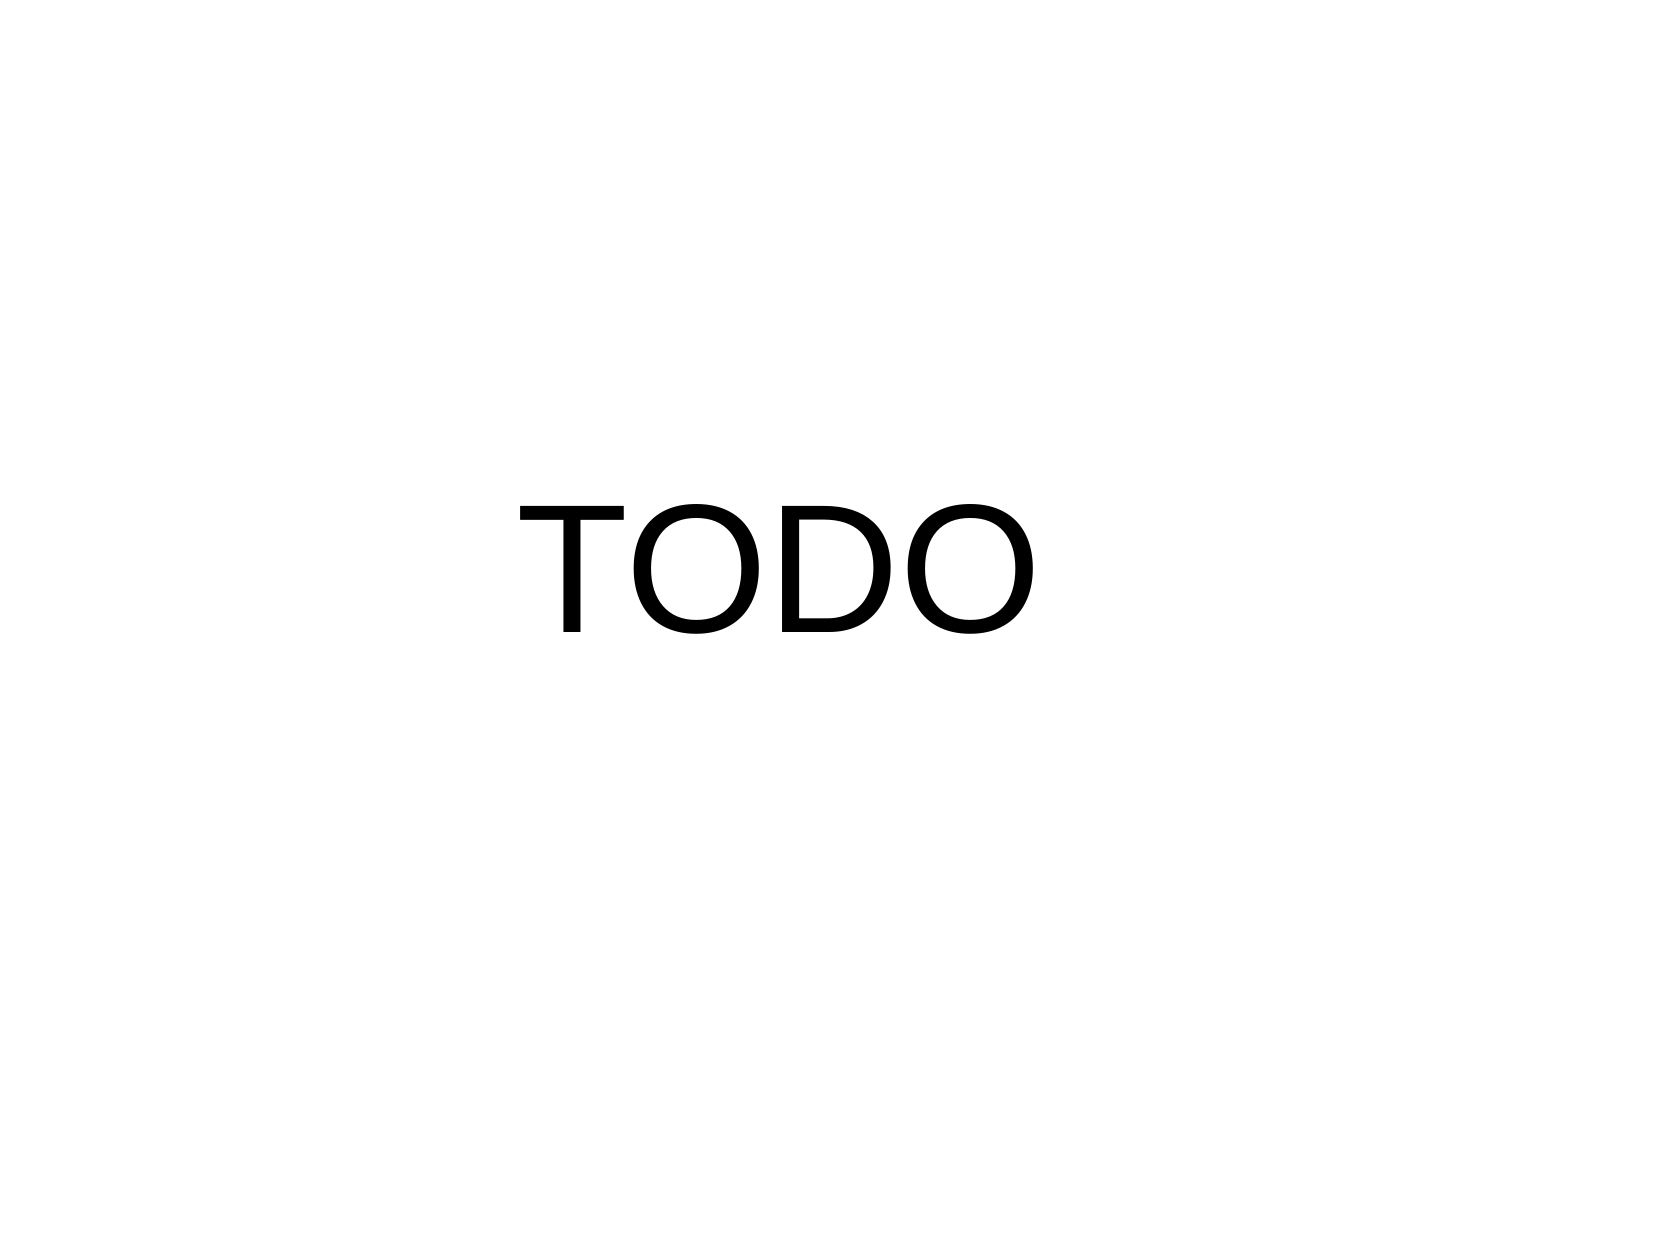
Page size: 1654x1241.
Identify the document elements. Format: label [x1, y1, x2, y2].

picture [501, 459, 1123, 680]
